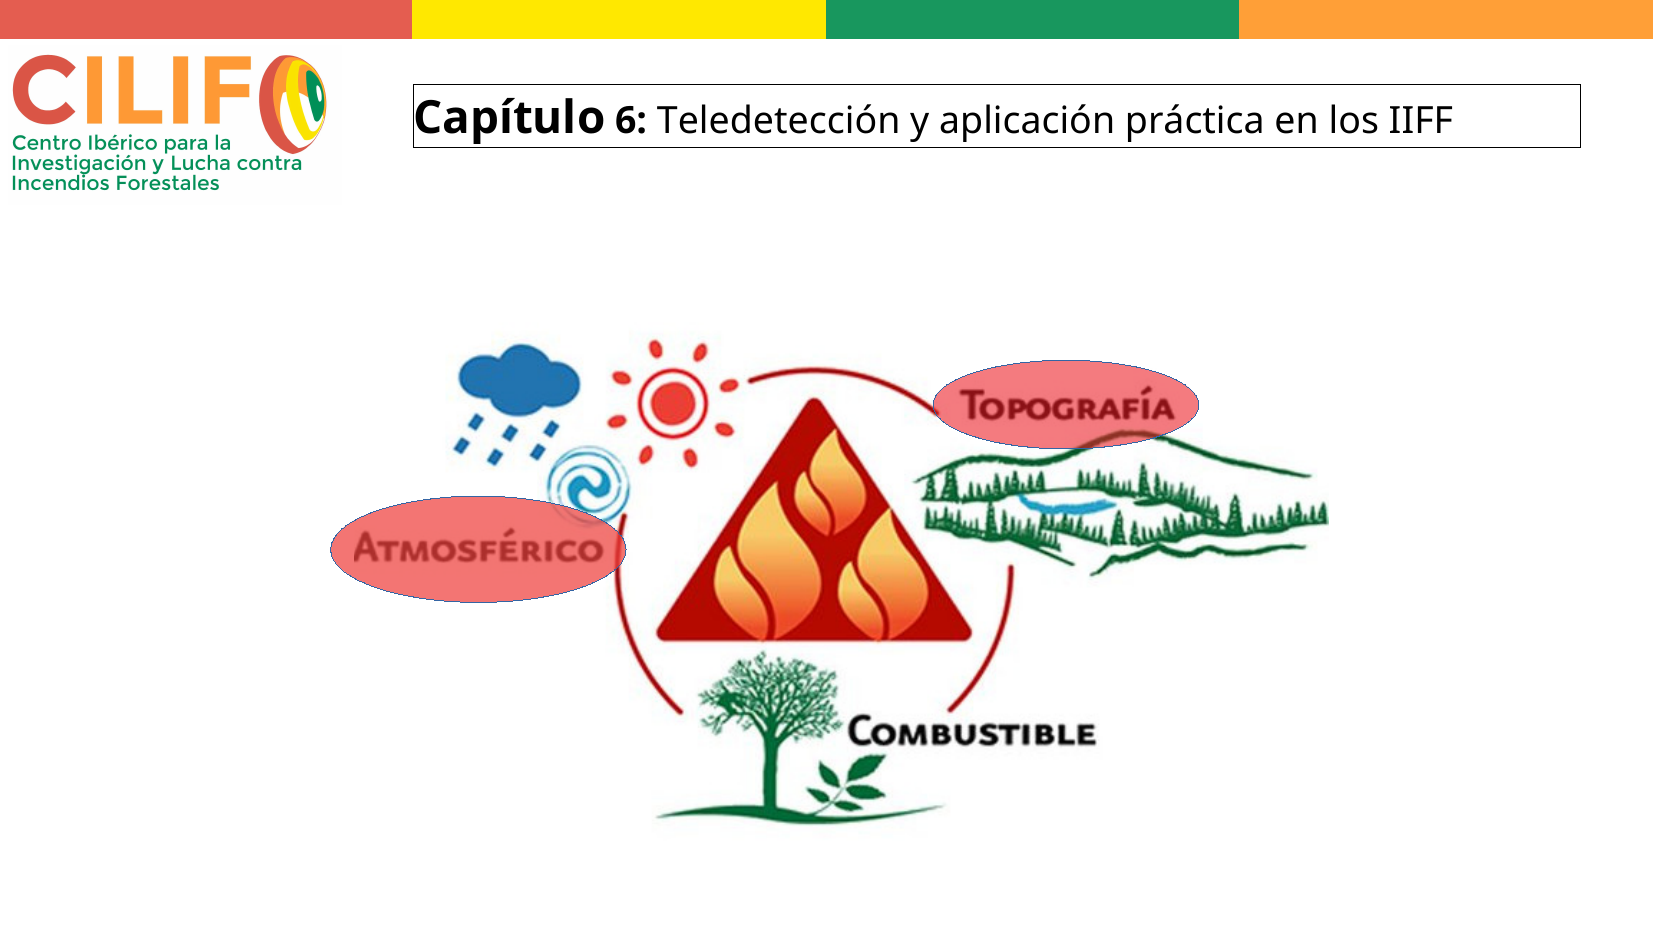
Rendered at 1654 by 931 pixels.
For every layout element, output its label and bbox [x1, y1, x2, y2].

text_box [330, 496, 627, 603]
picture [8, 45, 342, 205]
picture [354, 266, 1329, 886]
text_box [933, 360, 1199, 449]
